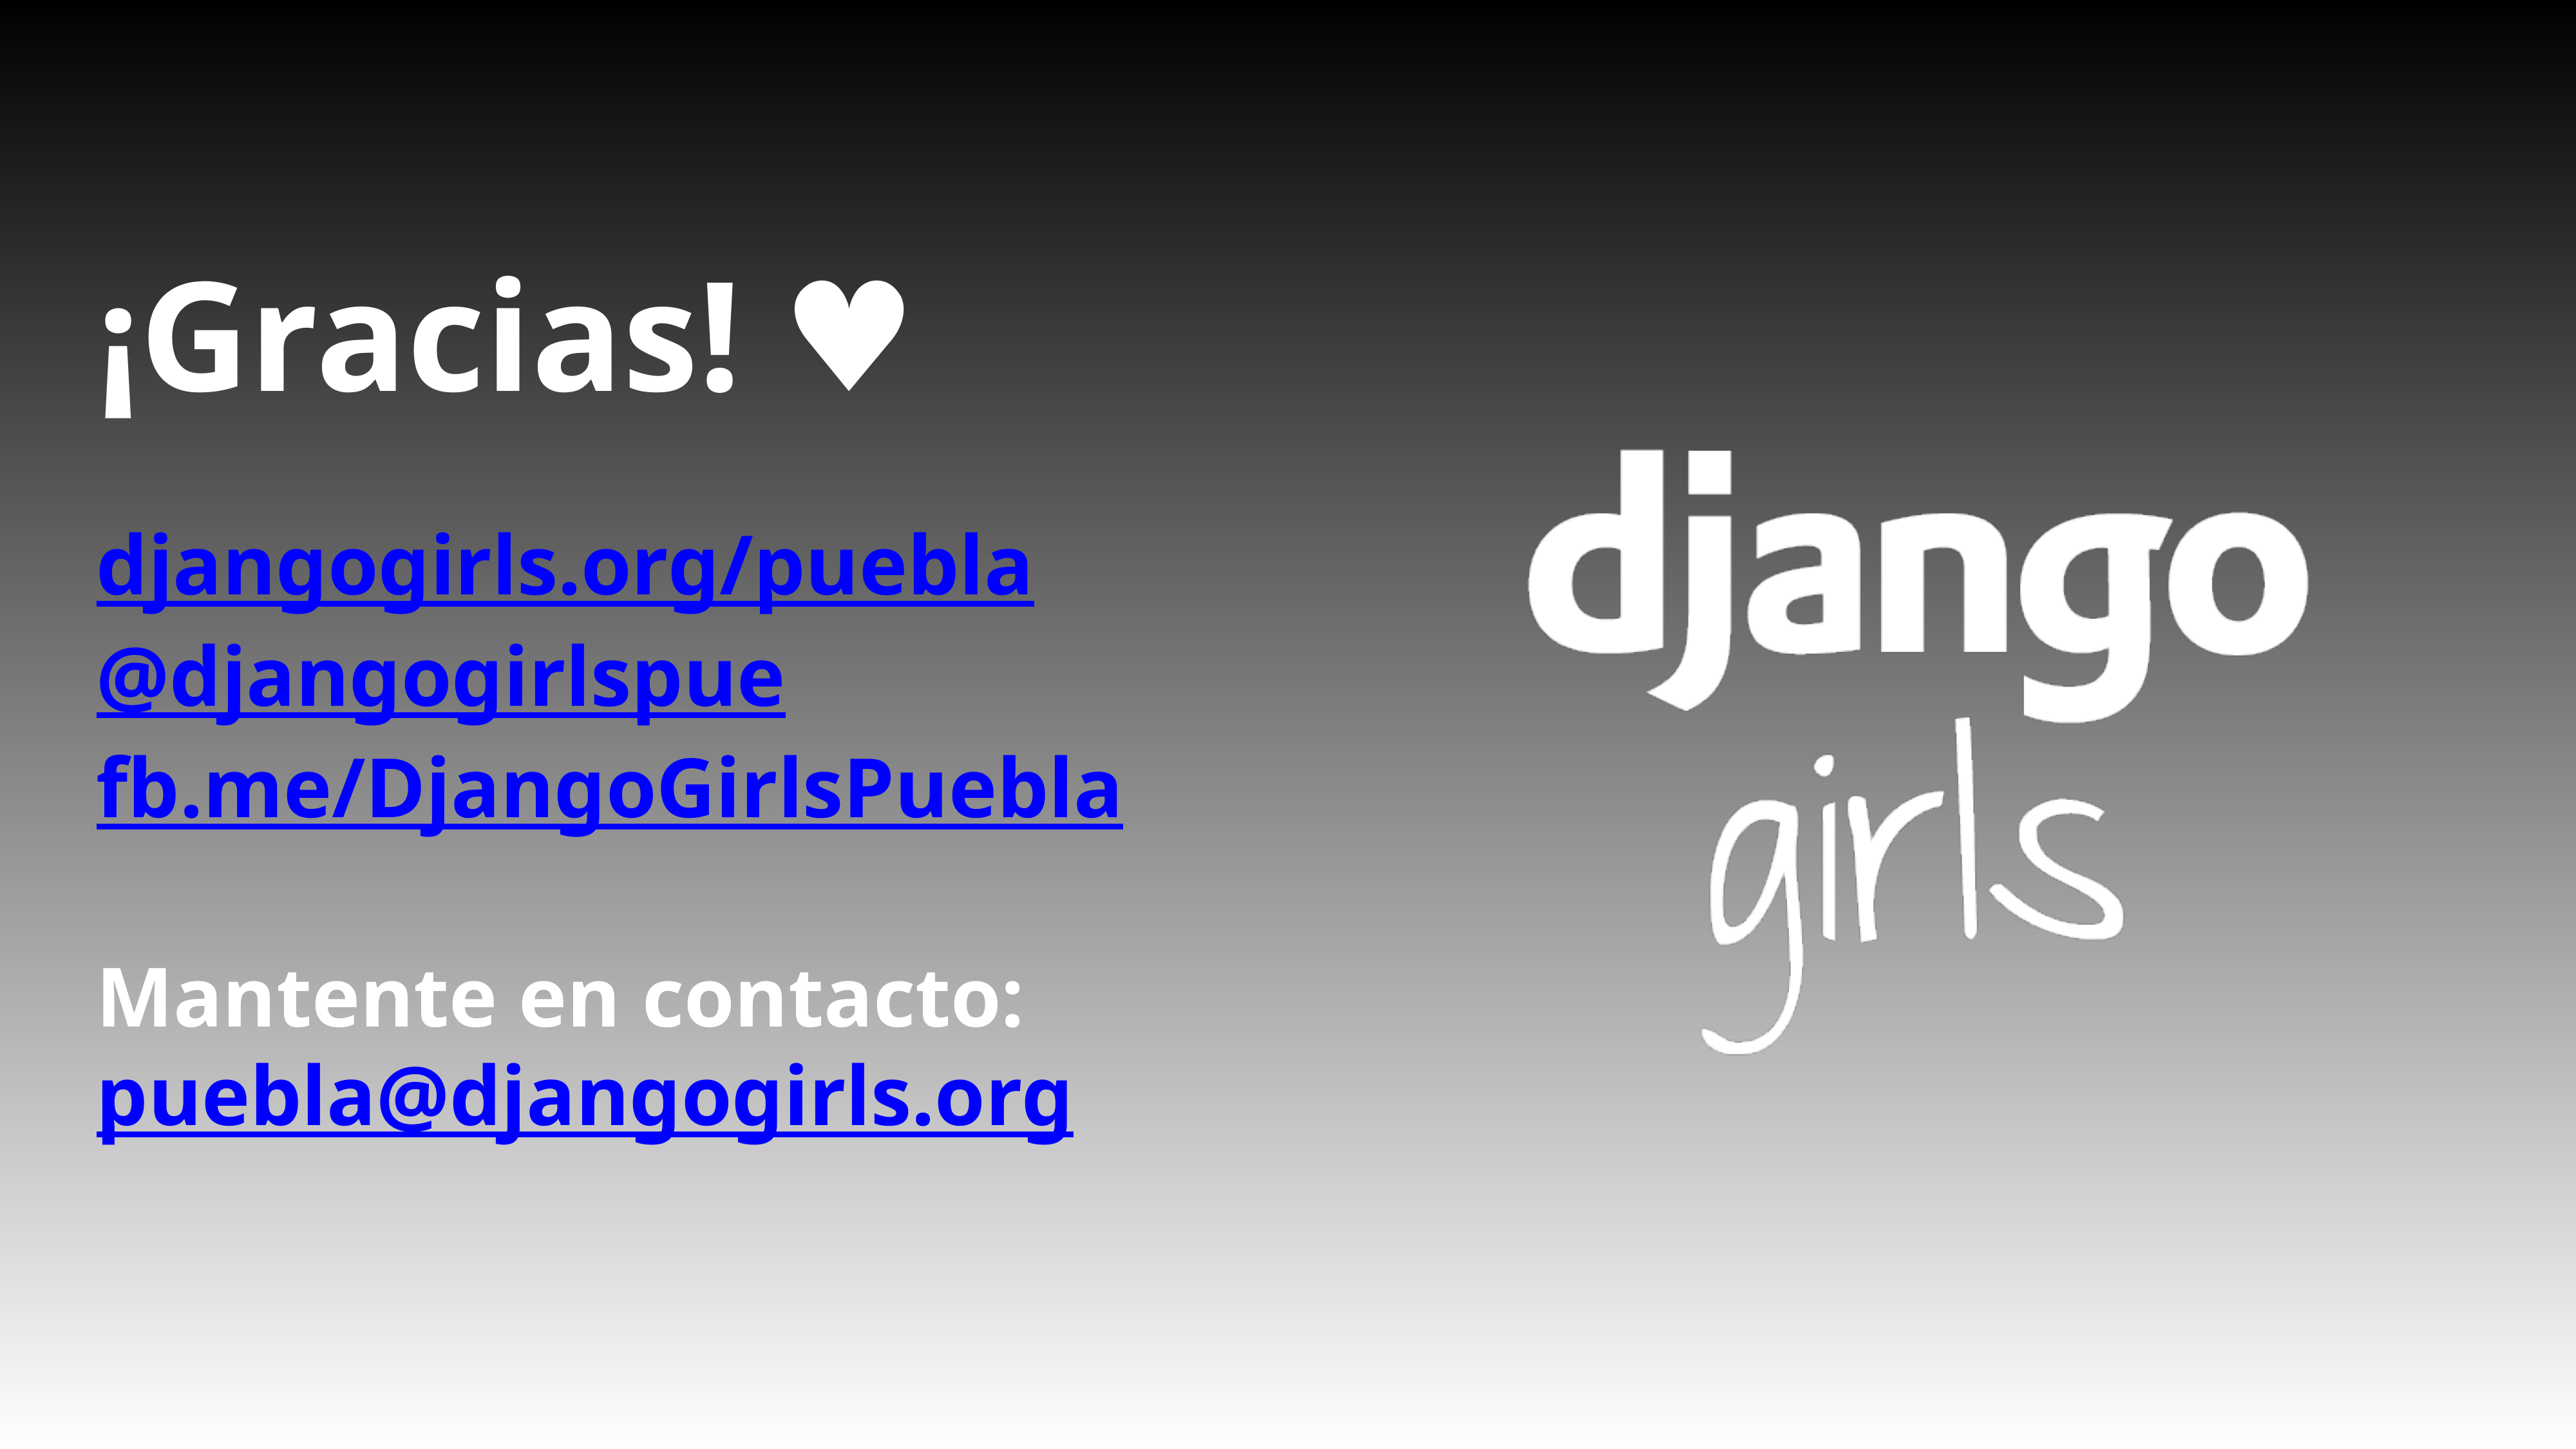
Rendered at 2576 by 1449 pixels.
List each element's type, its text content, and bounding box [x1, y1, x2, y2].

picture [1428, 333, 2344, 1116]
title ¡Gracias! ♥ [97, 209, 1081, 451]
text_box djangogirls.org/puebla @djangogirlspue fb.me/DjangoGirlsPuebla Mantente en contacto: puebla@djangogirls.org [96, 513, 1309, 1449]
